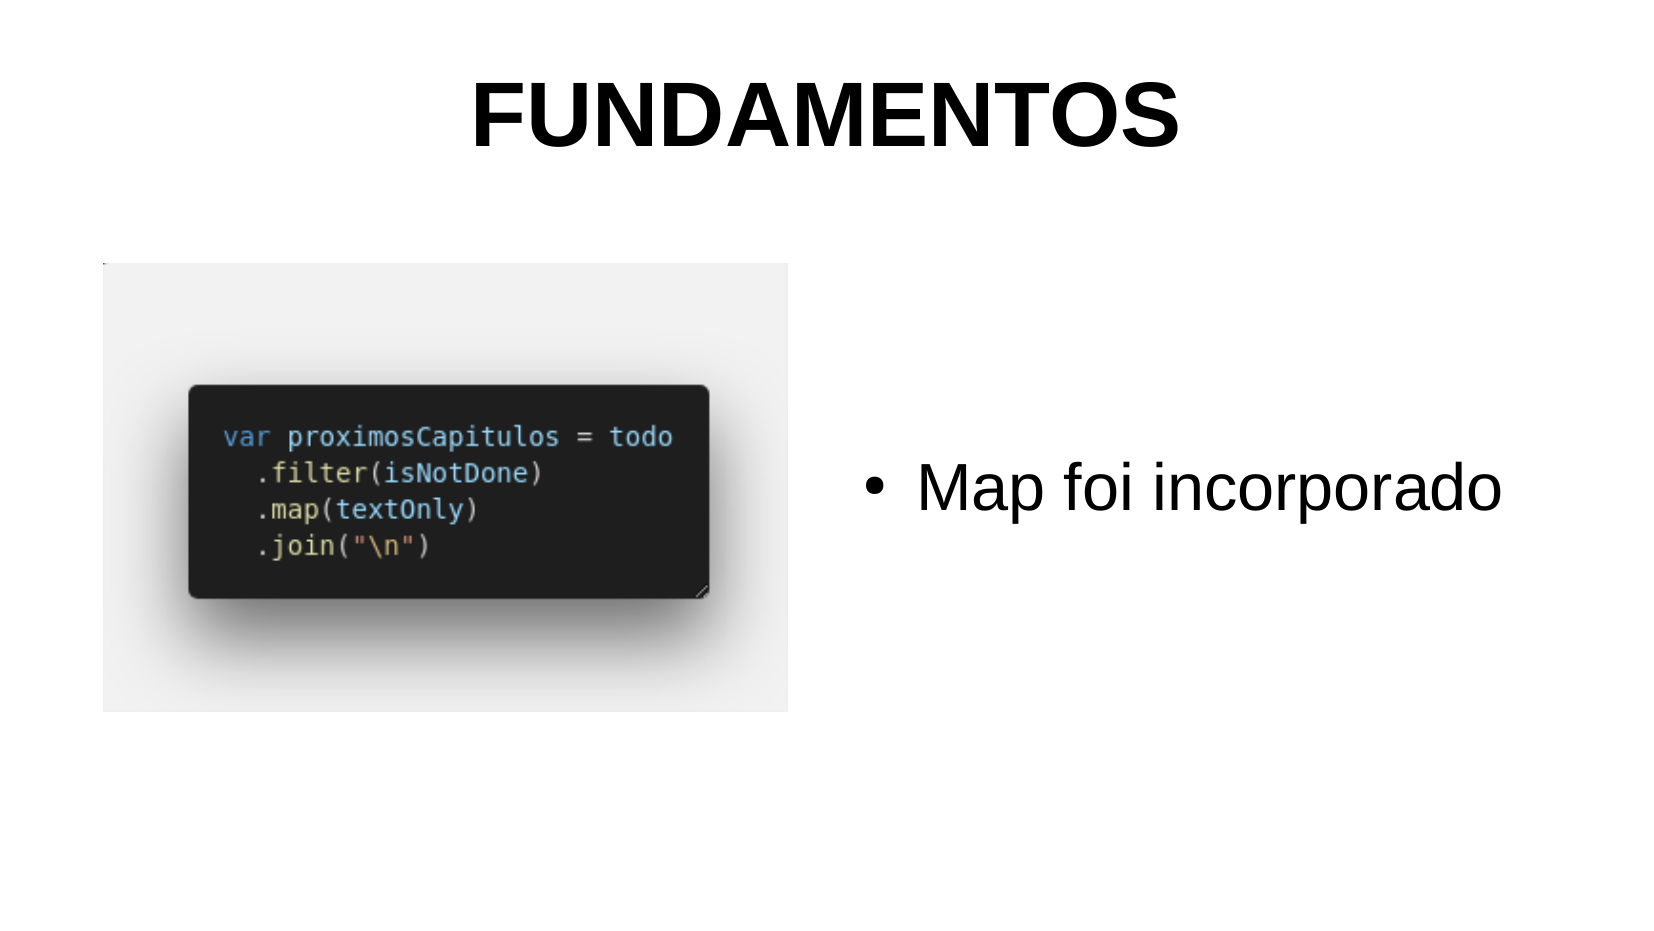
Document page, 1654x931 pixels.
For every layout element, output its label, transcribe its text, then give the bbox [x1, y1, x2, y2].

picture [103, 263, 788, 712]
title FUNDAMENTOS [82, 37, 1571, 193]
list Map foi incorporado [845, 217, 1572, 758]
